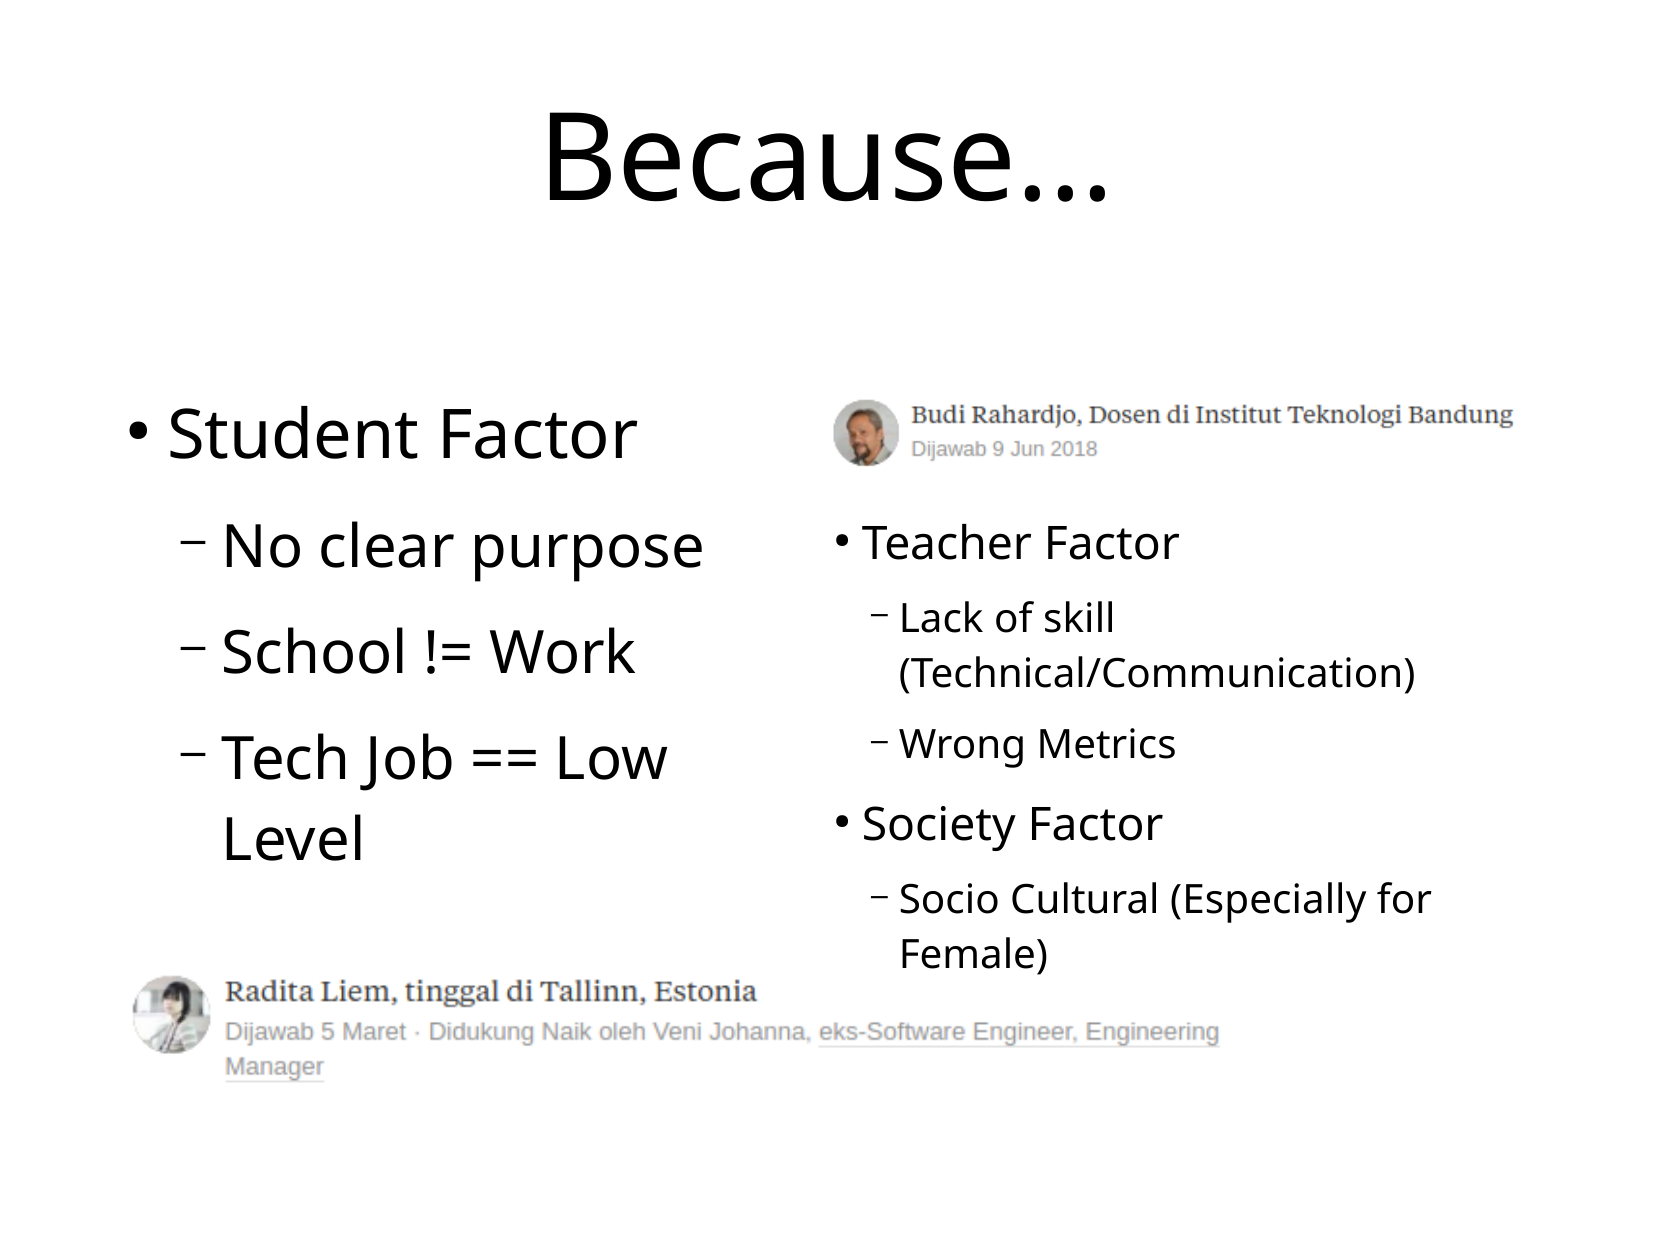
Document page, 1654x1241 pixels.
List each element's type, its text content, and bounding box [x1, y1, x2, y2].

picture [811, 359, 1531, 481]
title Because... [82, 49, 1571, 257]
list Student Factor No clear purpose School != Work Tech Job == Low Level [112, 385, 766, 886]
picture [120, 928, 1234, 1111]
list Teacher Factor Lack of skill (Technical/Communication) Wrong Metrics Society Factor Socio Cultural (Especially for Female) [825, 510, 1576, 987]
